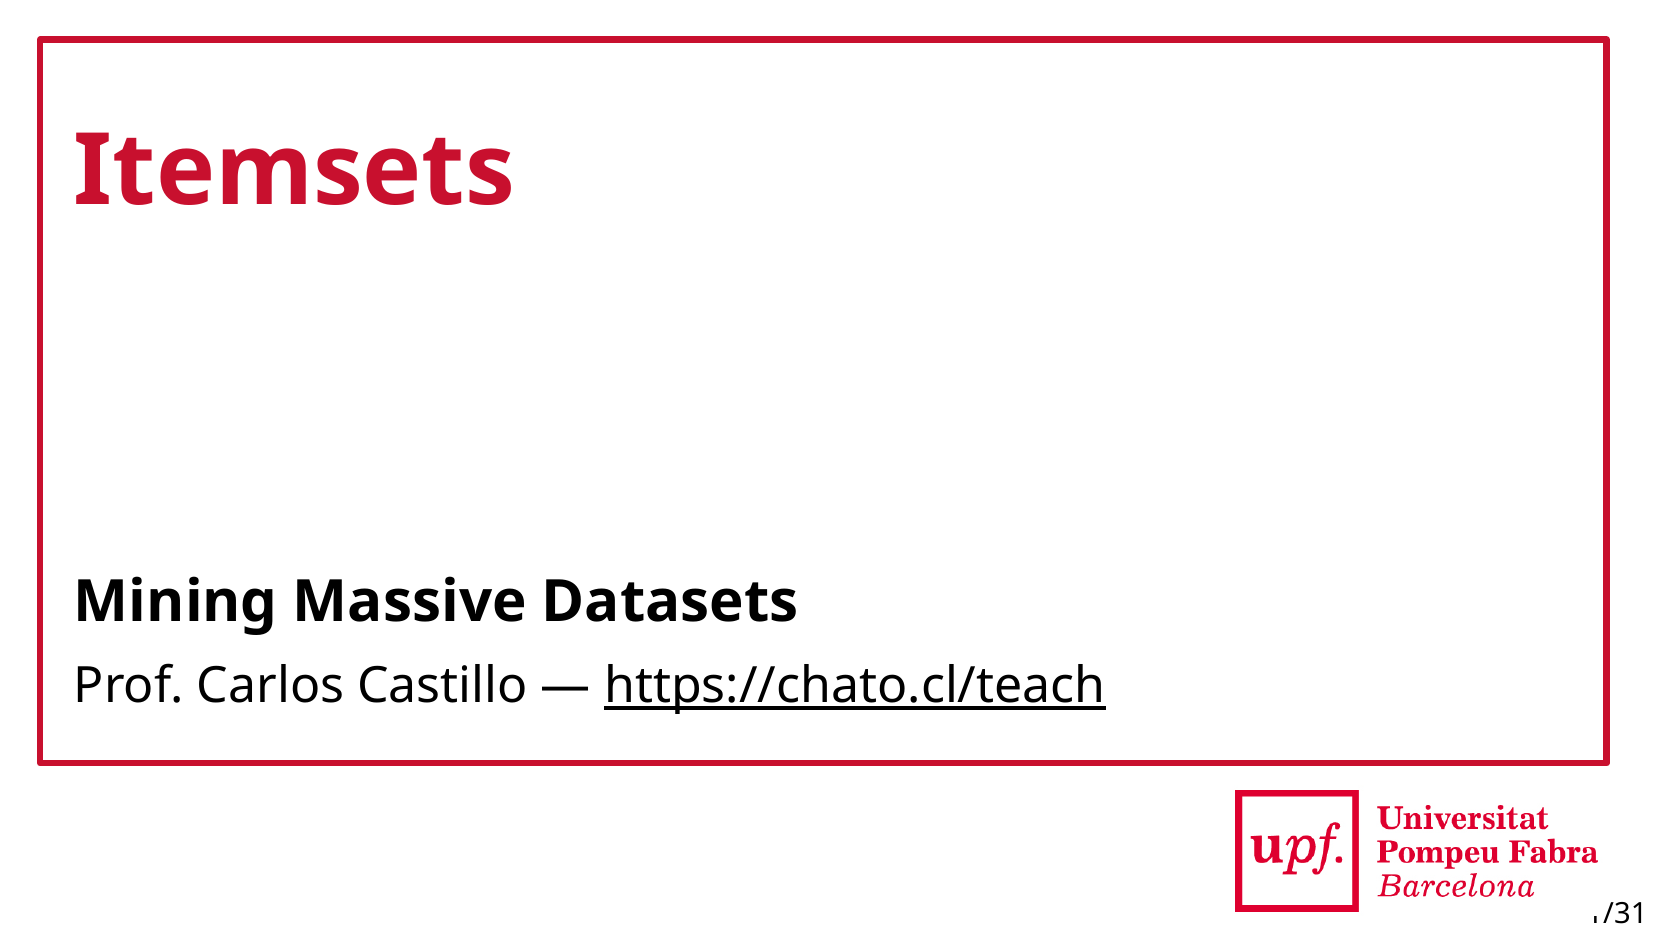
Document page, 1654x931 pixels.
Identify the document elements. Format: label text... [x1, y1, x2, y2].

text_box Itemsets Mining Massive Datasets Prof. Carlos Castillo — https://chato.cl/teach [73, 77, 1562, 746]
chart [770, 589, 889, 649]
picture [1229, 785, 1604, 916]
